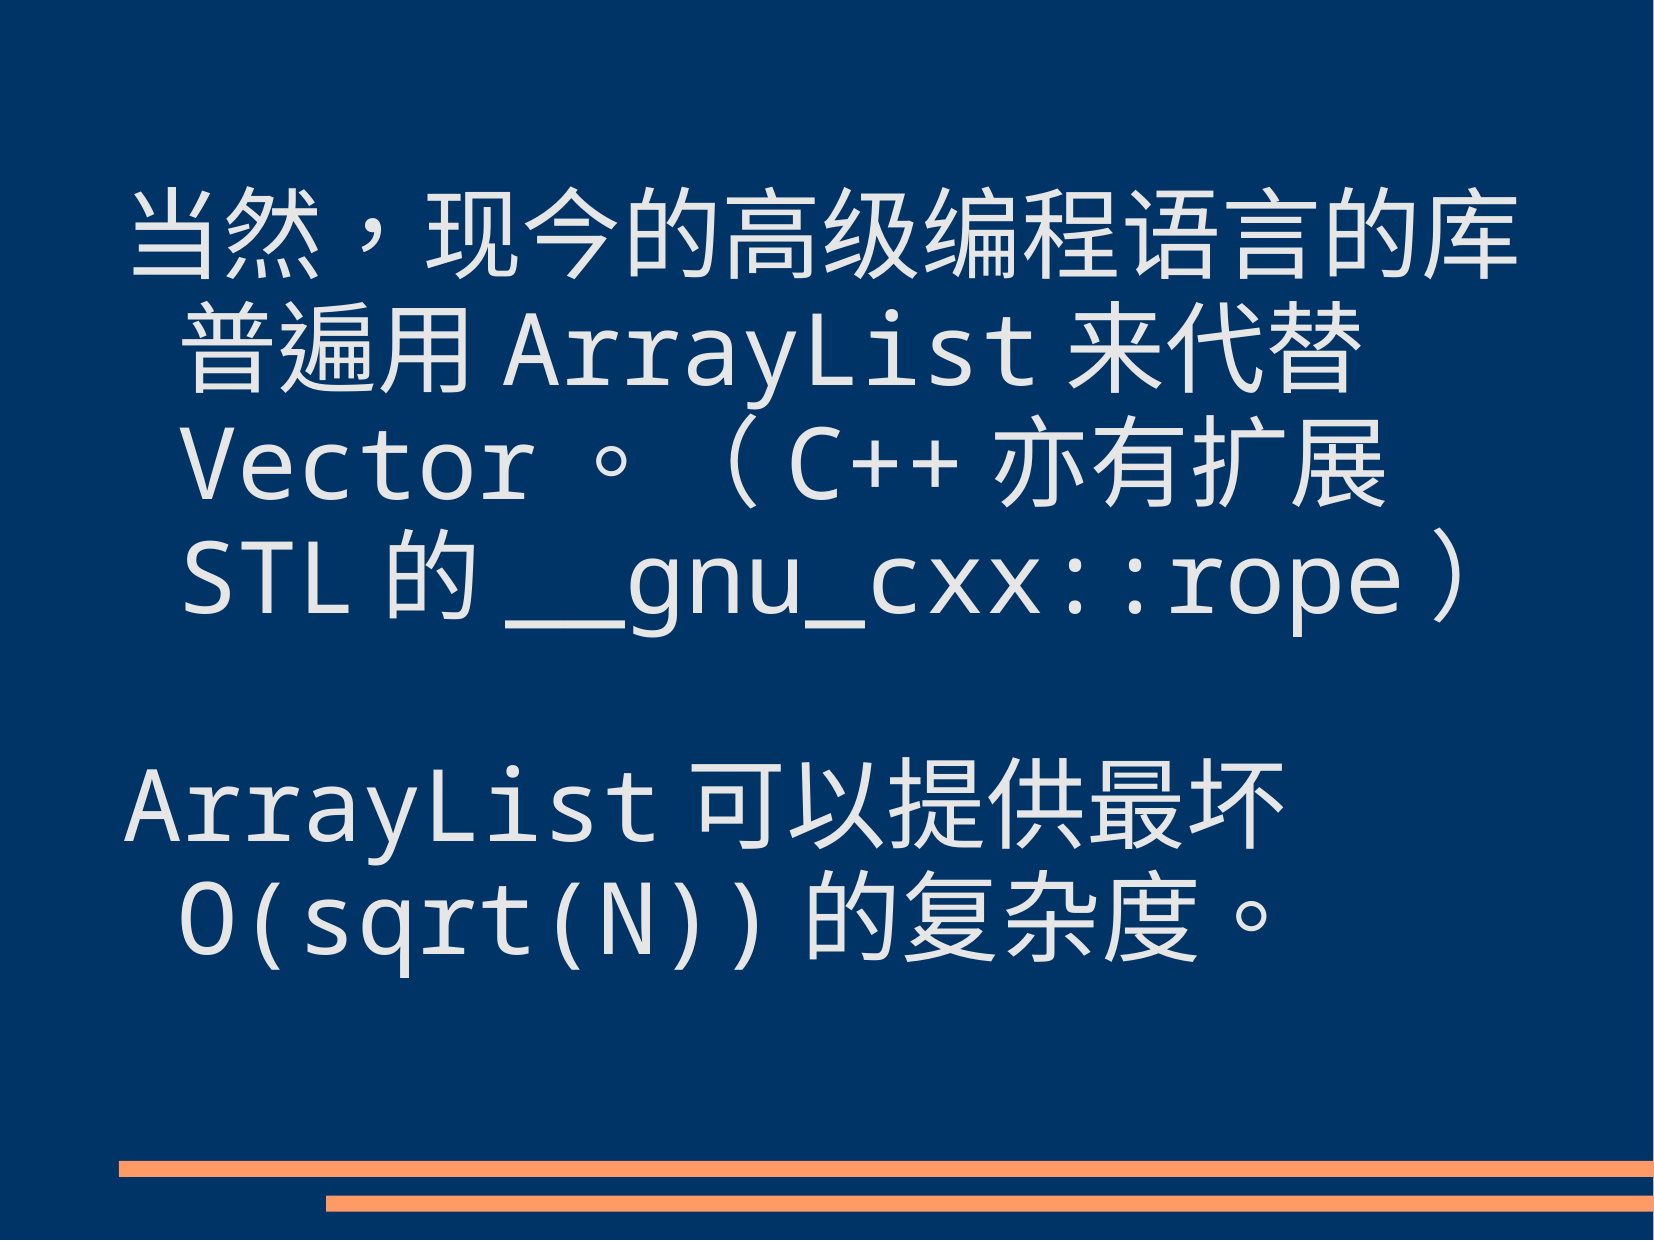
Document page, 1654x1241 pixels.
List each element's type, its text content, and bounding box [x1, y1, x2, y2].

list 当然，现今的高级编程语言的库普遍用ArrayList来代替Vector。（C++亦有扩展STL的__gnu_cxx::rope） ArrayList可以提供最坏O(sqrt(N))的复杂度。 [121, 177, 1561, 1132]
